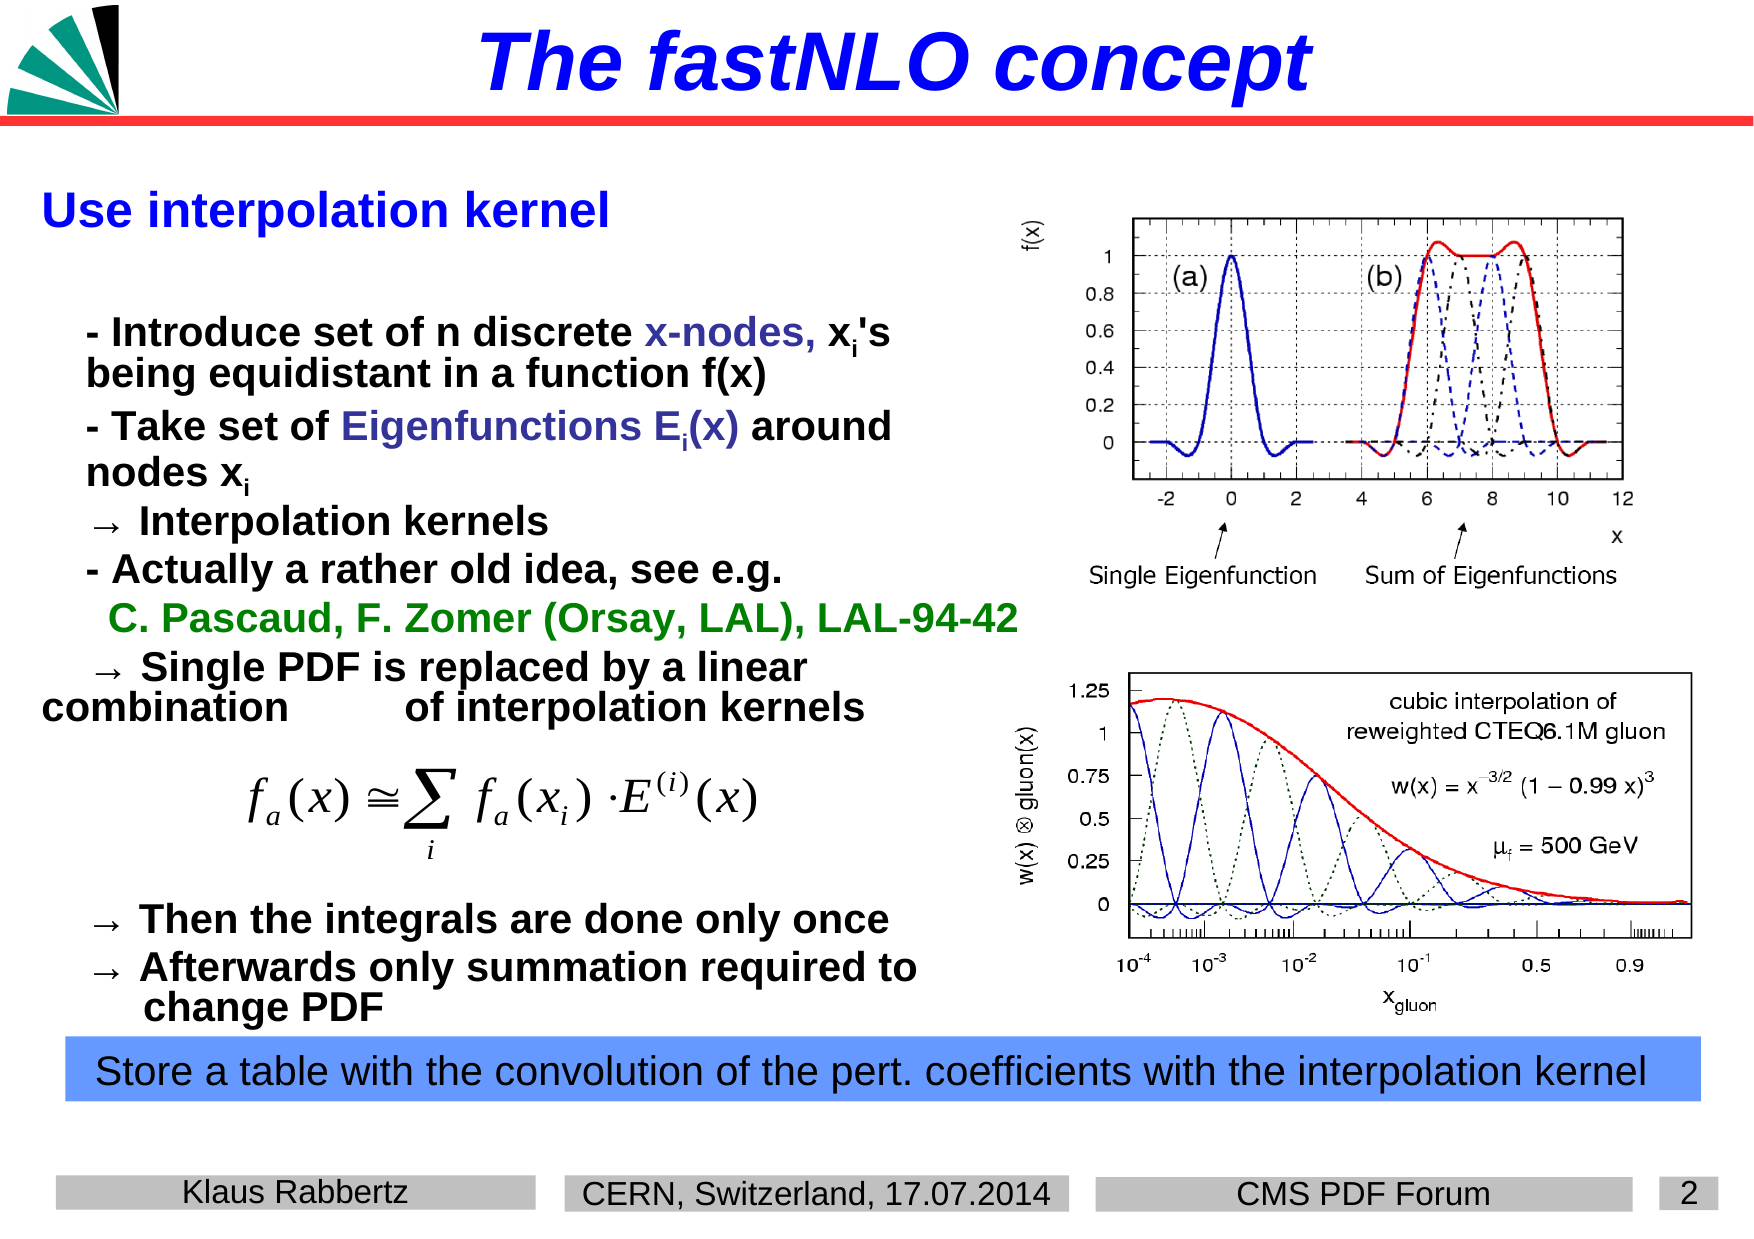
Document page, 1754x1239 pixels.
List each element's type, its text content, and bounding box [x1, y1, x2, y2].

picture [7, 5, 119, 116]
text_box Use interpolation kernel - Introduce set of n discrete x-nodes, xi's being equidistant in a function f(x) - Take set of Eigenfunctions Ei(x) around nodes xi → Interpolation kernels - Actually a rather old idea, see e.g. C. Pascaud, F. Zomer (Orsay, LAL), LAL-94-42 → Single PDF is replaced by a linear combination of interpolation kernels → Then the integrals are done only once → Afterwards only summation required to change PDF [12, 181, 1083, 1087]
picture [1083, 197, 1652, 601]
title The fastNLO concept [123, 0, 1606, 115]
text_box Store a table with the convolution of the pert. coefficients with the interpolation kernel [65, 1036, 1701, 1102]
picture [1083, 655, 1705, 1019]
